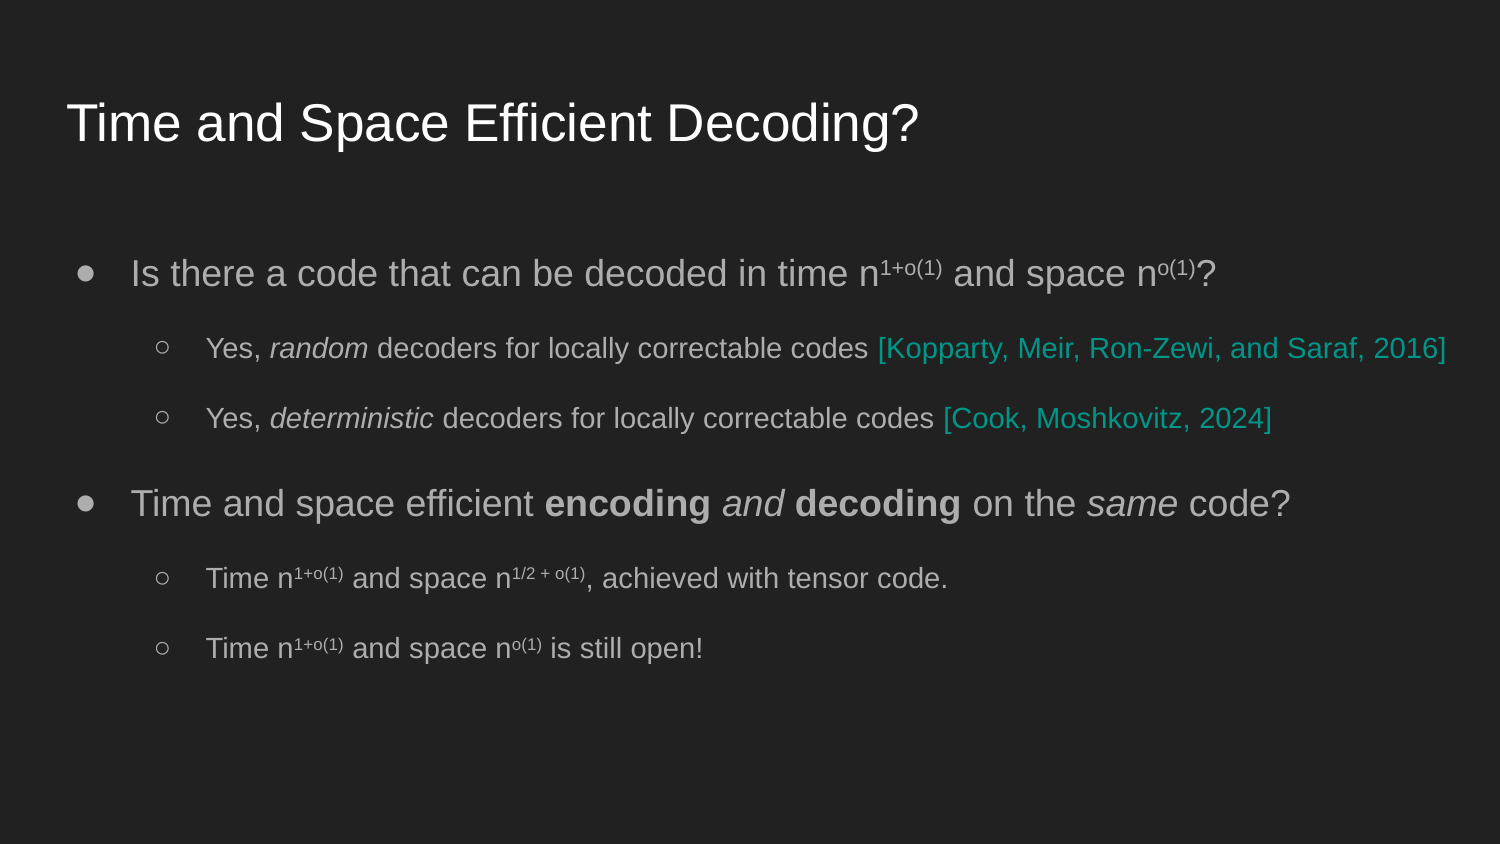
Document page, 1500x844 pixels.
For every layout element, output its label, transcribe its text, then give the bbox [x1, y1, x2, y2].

title Time and Space Efficient Decoding? [51, 72, 1449, 167]
list Is there a code that can be decoded in time n1+o(1) and space no(1)? Yes, random decoders for locally correctable codes [Kopparty, Meir, Ron-Zewi, and Saraf, 2016] Yes, deterministic decoders for locally correctable codes [Cook, Moshkovitz, 2024] Time and space efficient encoding and decoding on the same code? Time n1+o(1) and space n1/2 + o(1), achieved with tensor code. Time n1+o(1) and space no(1) is still open! [40, 189, 1479, 784]
